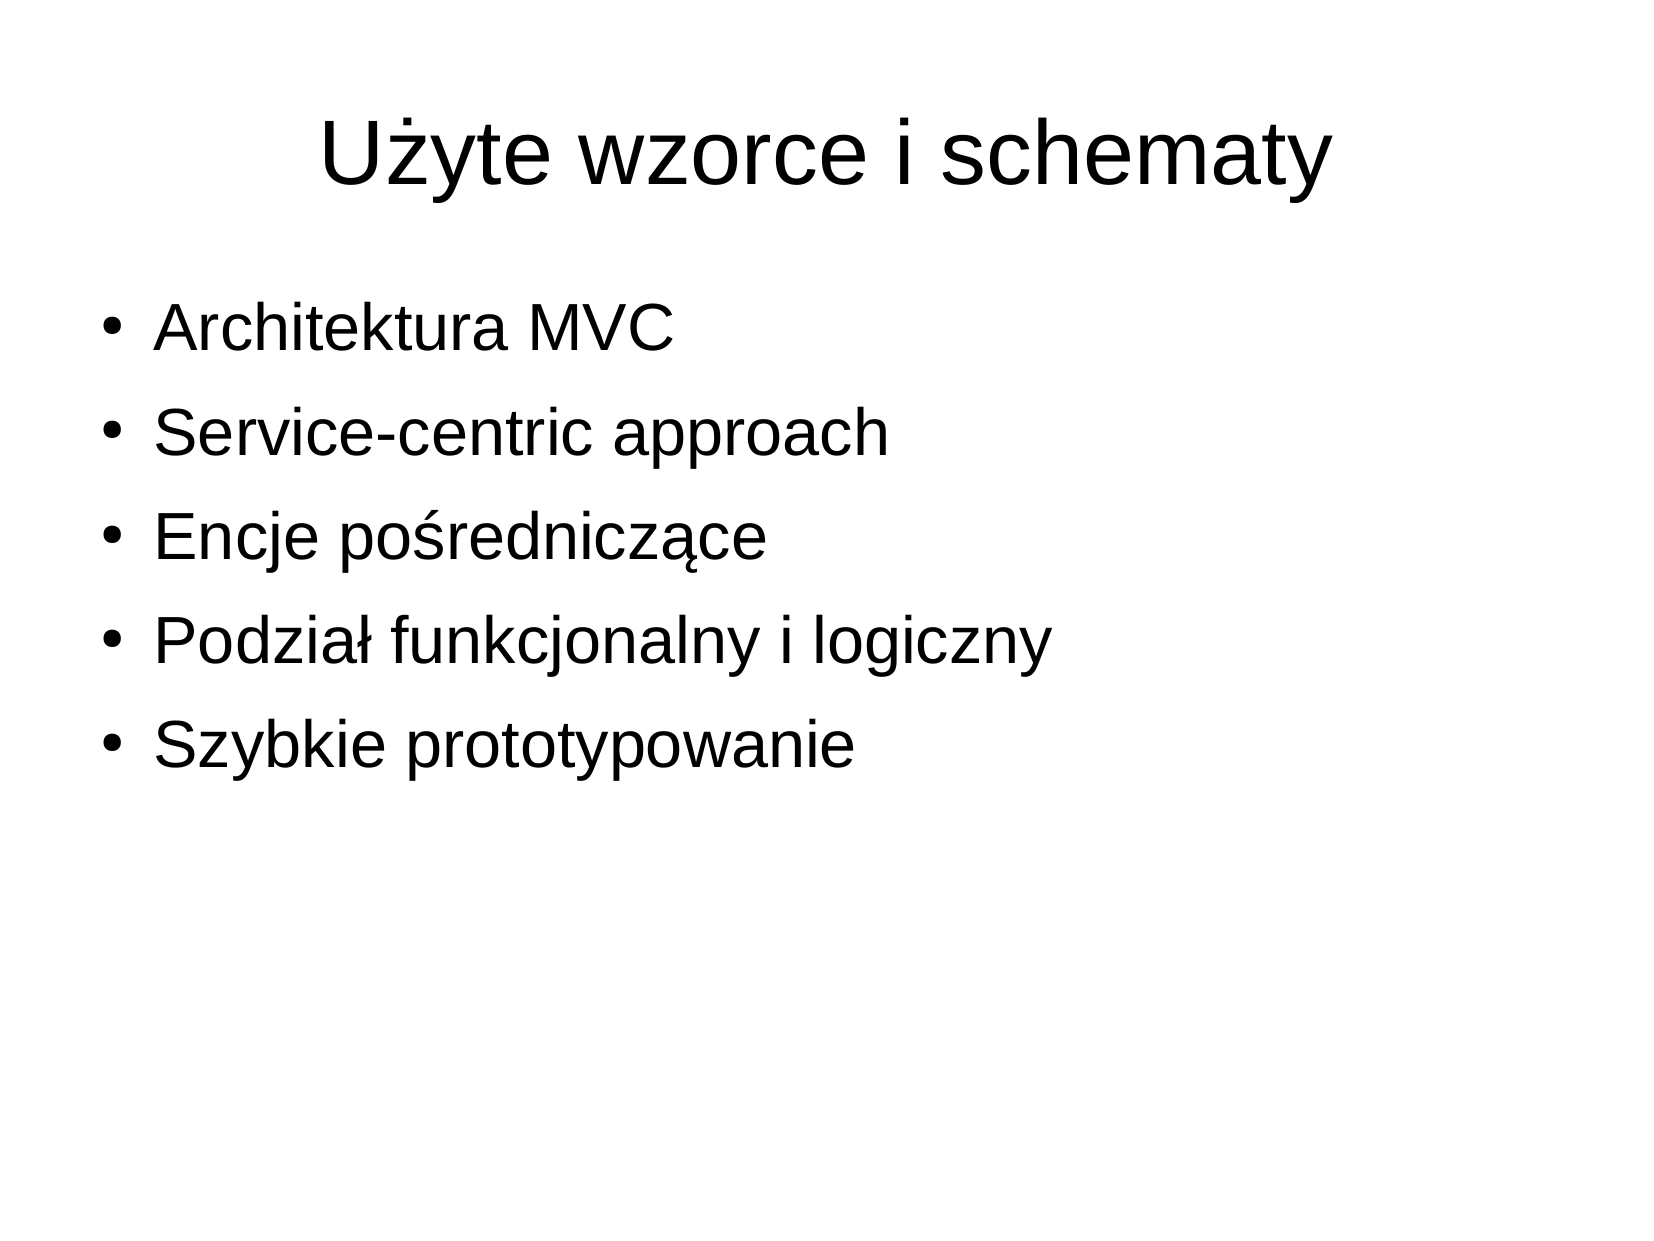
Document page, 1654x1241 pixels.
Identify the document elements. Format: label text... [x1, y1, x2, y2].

list Architektura MVC Service-centric approach Encje pośredniczące Podział funkcjonalny i logiczny Szybkie prototypowanie [82, 290, 1571, 1010]
title Użyte wzorce i schematy [82, 49, 1571, 257]
